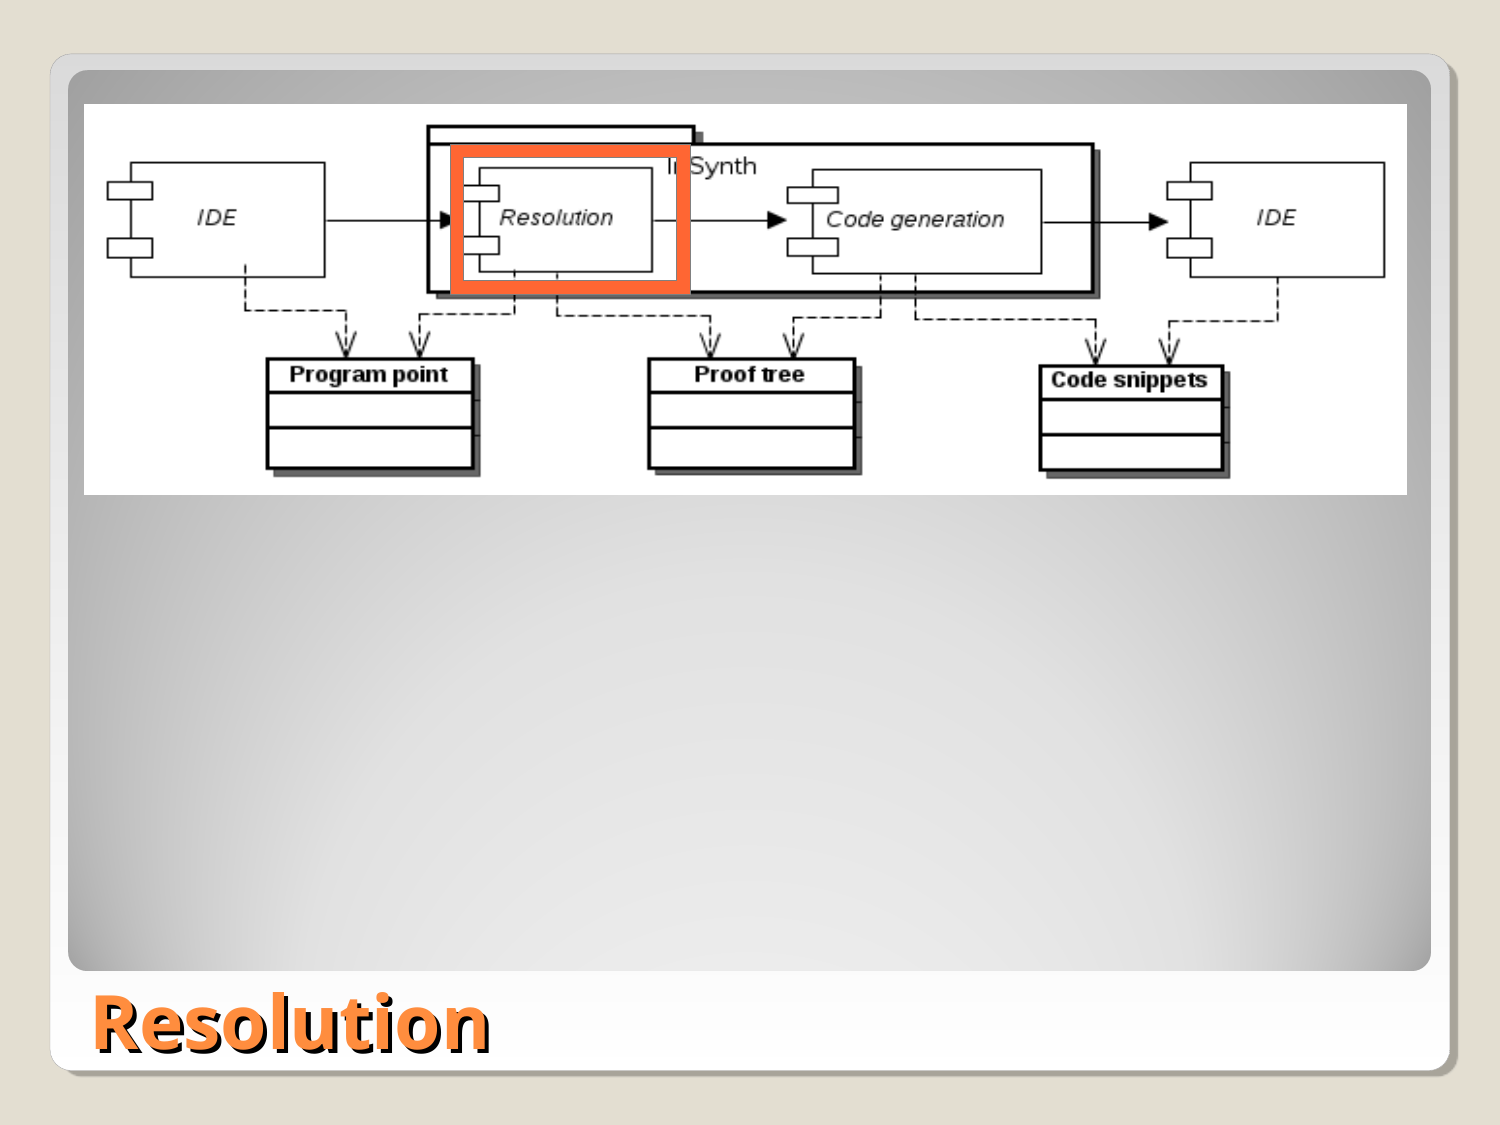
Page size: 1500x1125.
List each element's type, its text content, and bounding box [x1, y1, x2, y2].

picture [67, 69, 1432, 972]
text_box Resolution [75, 899, 1418, 1073]
text_box [450, 144, 691, 295]
